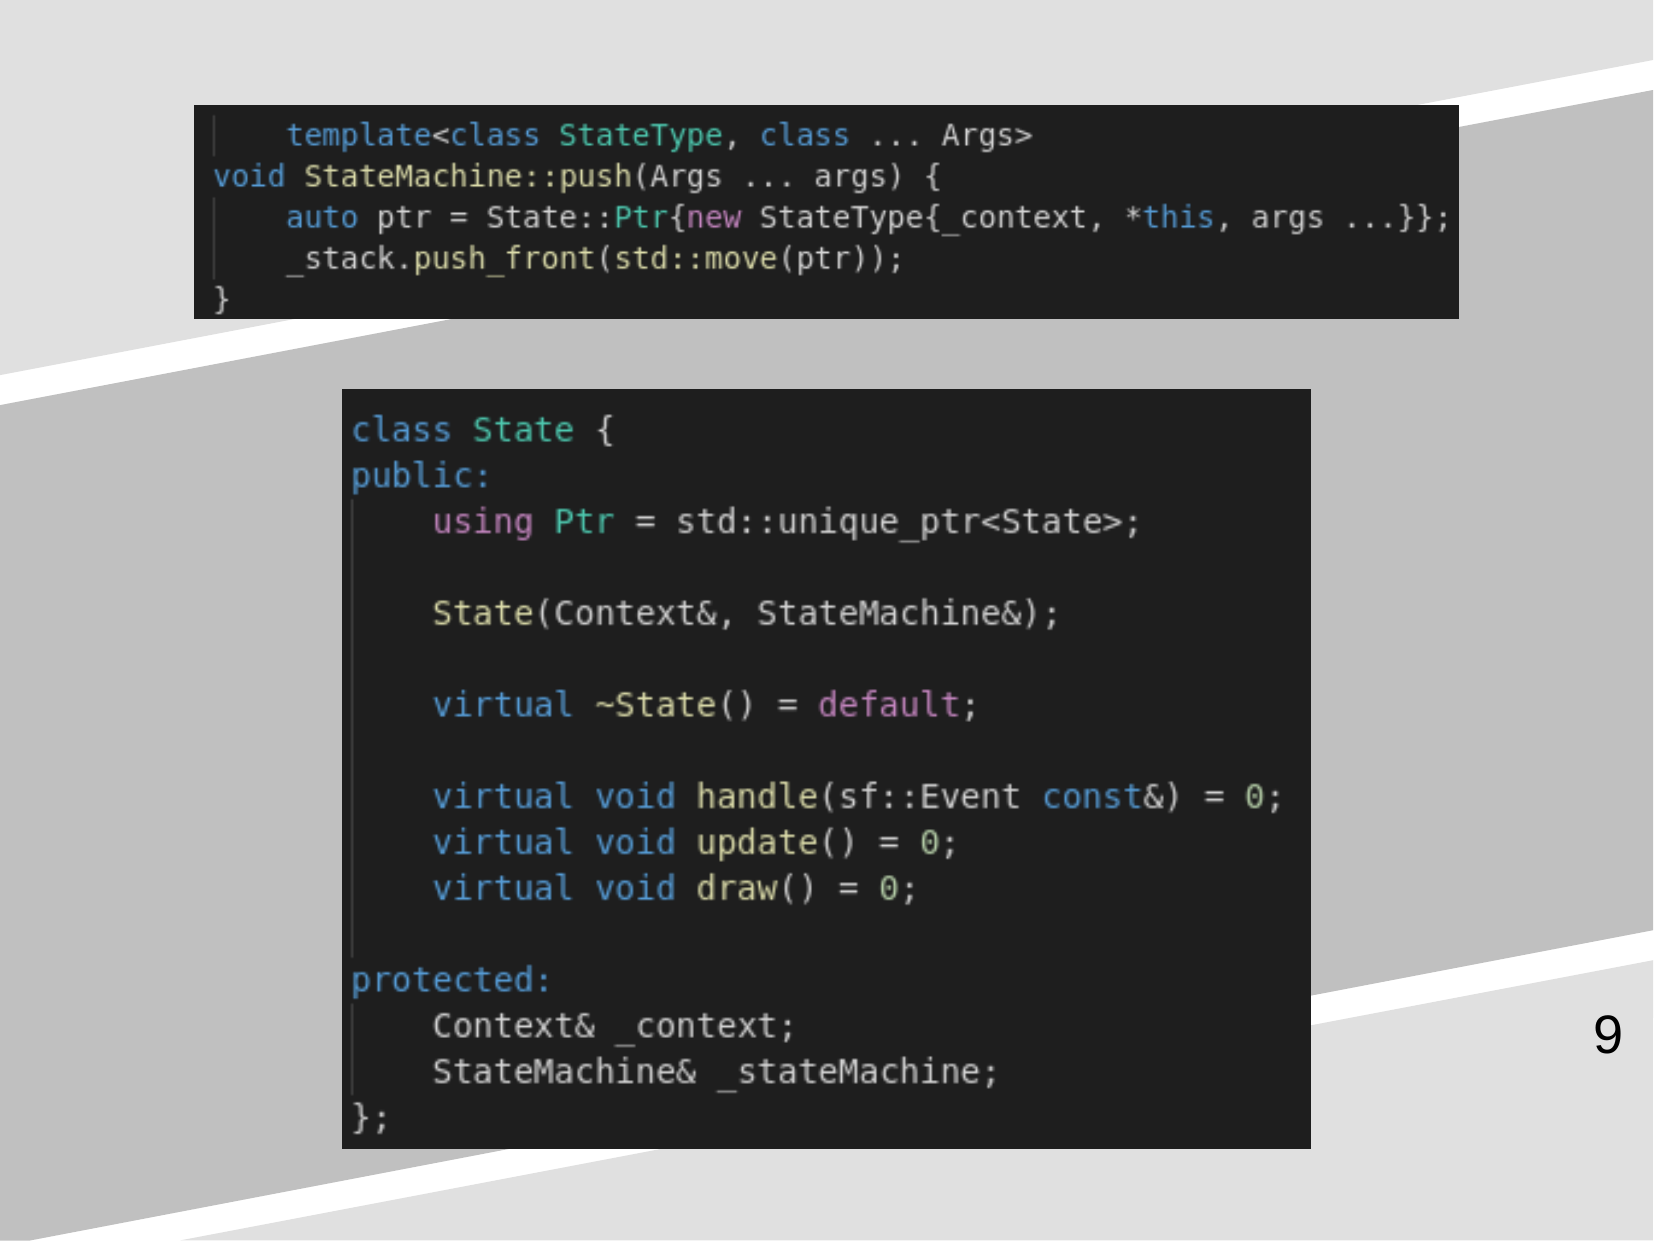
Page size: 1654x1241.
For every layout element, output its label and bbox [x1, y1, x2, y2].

picture [342, 389, 1311, 1149]
picture [194, 105, 1459, 319]
